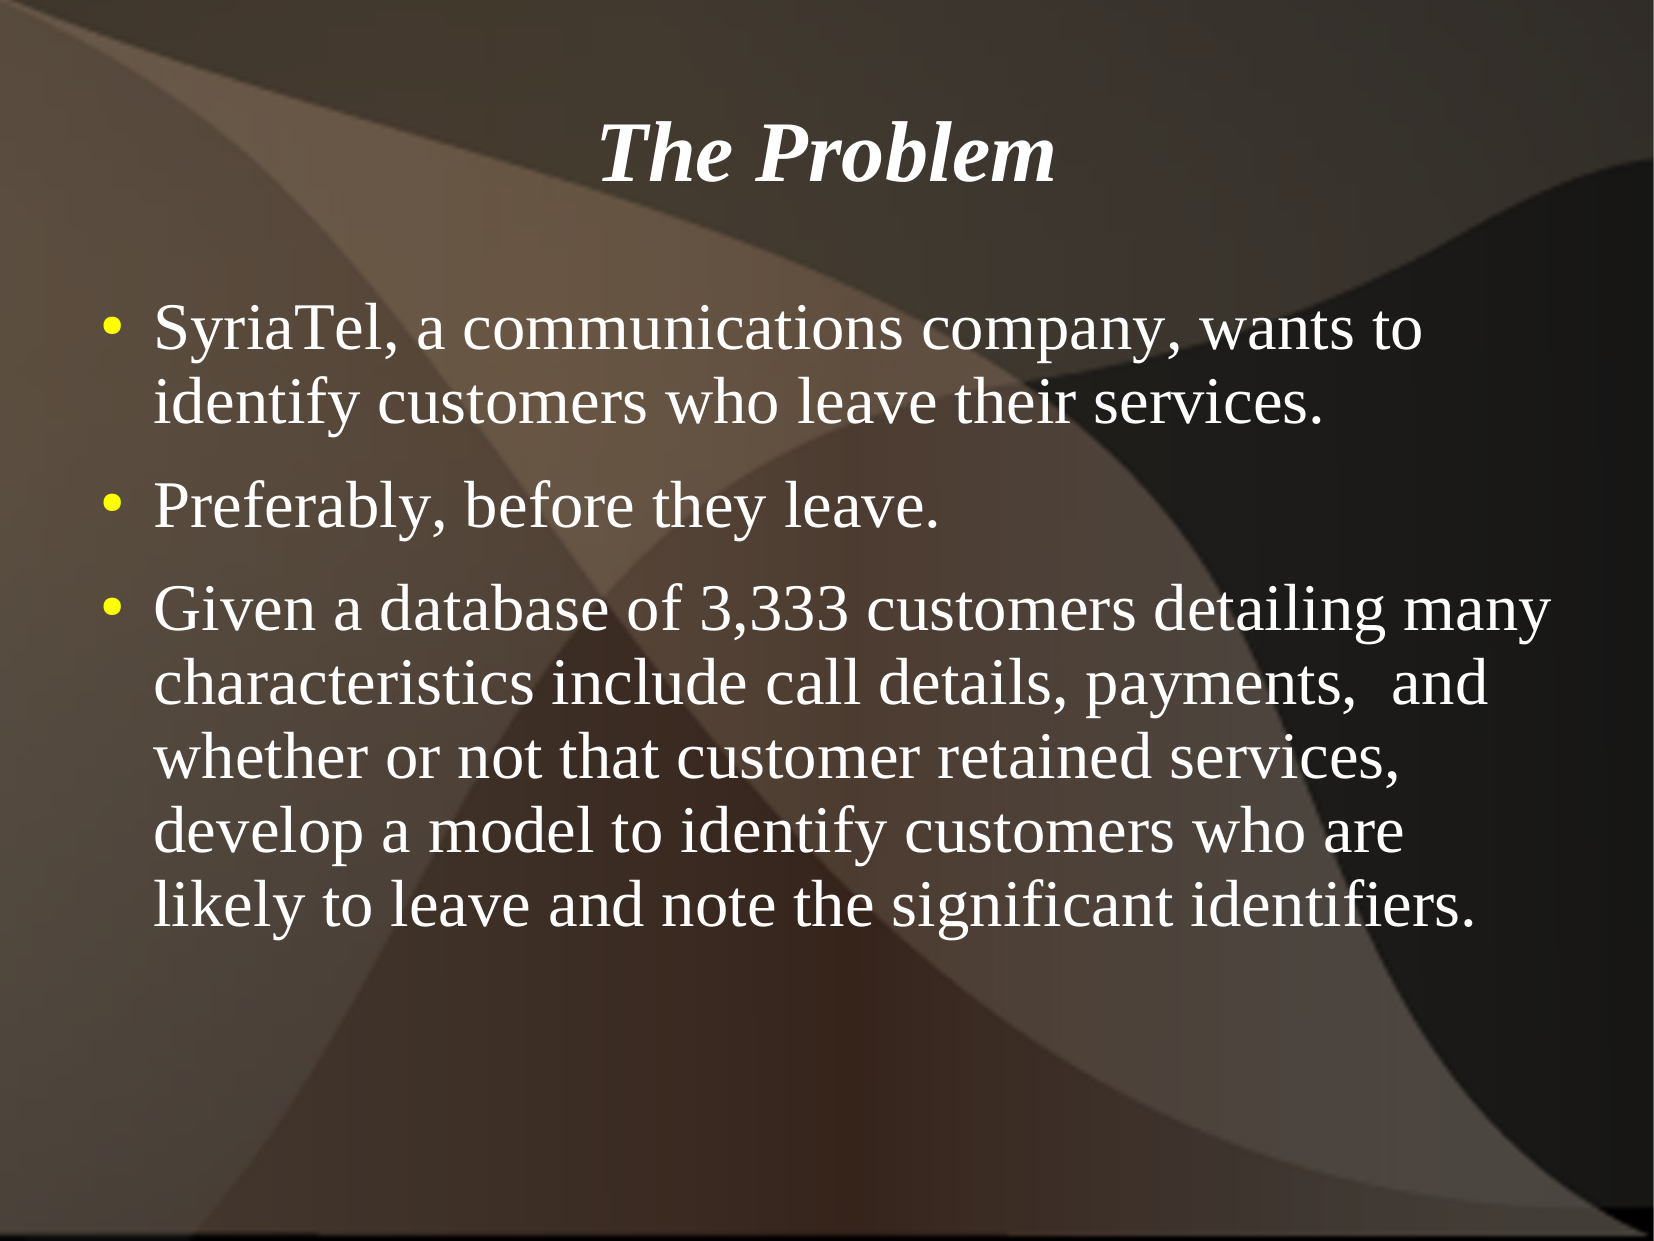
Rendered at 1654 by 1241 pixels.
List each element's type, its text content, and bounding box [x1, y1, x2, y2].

picture [0, 0, 1654, 1241]
list SyriaTel, a communications company, wants to identify customers who leave their services. Preferably, before they leave. Given a database of 3,333 customers detailing many characteristics include call details, payments, and whether or not that customer retained services, develop a model to identify customers who are likely to leave and note the significant identifiers. [82, 290, 1571, 1109]
title The Problem [82, 49, 1571, 257]
